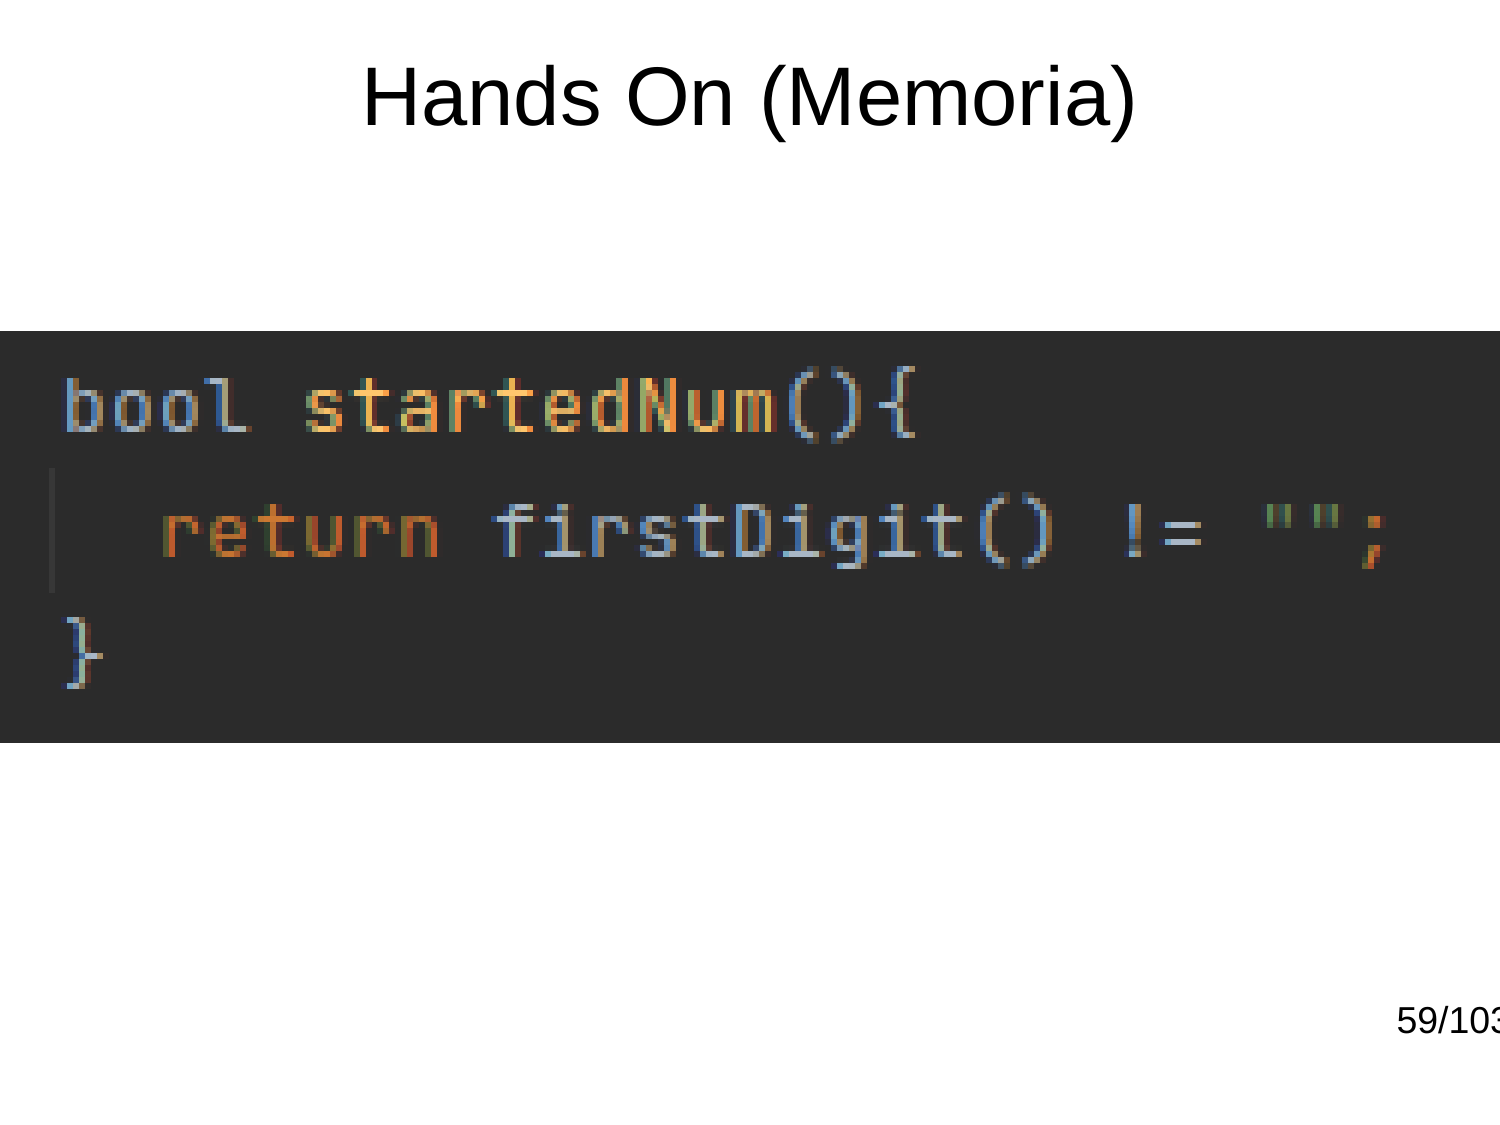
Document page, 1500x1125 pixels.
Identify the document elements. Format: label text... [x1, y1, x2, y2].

text_box Hands On (Memoria) [74, 30, 1425, 155]
picture [0, 331, 1500, 743]
